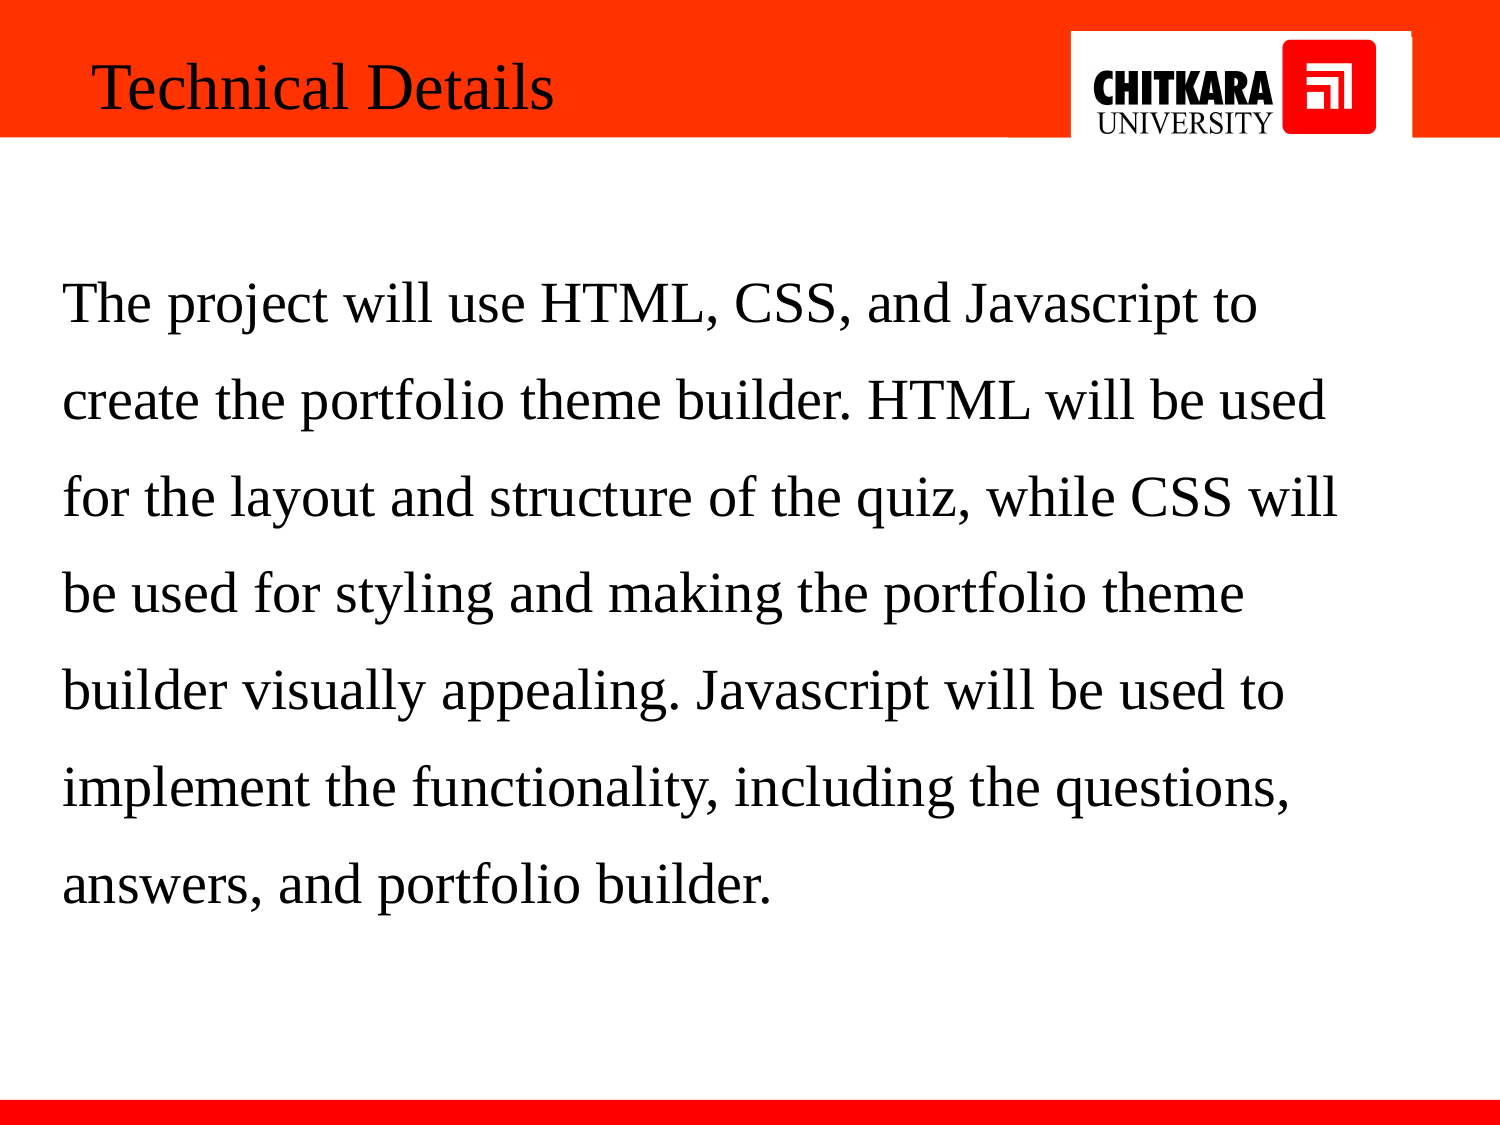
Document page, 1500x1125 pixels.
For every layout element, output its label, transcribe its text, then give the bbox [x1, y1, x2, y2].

text_box Technical Details [76, 42, 963, 132]
text_box The project will use HTML, CSS, and Javascript to create the portfolio theme builder. HTML will be used for the layout and structure of the quiz, while CSS will be used for styling and making the portfolio theme builder visually appealing. Javascript will be used to implement the functionality, including the questions, answers, and portfolio builder. [47, 230, 1383, 924]
